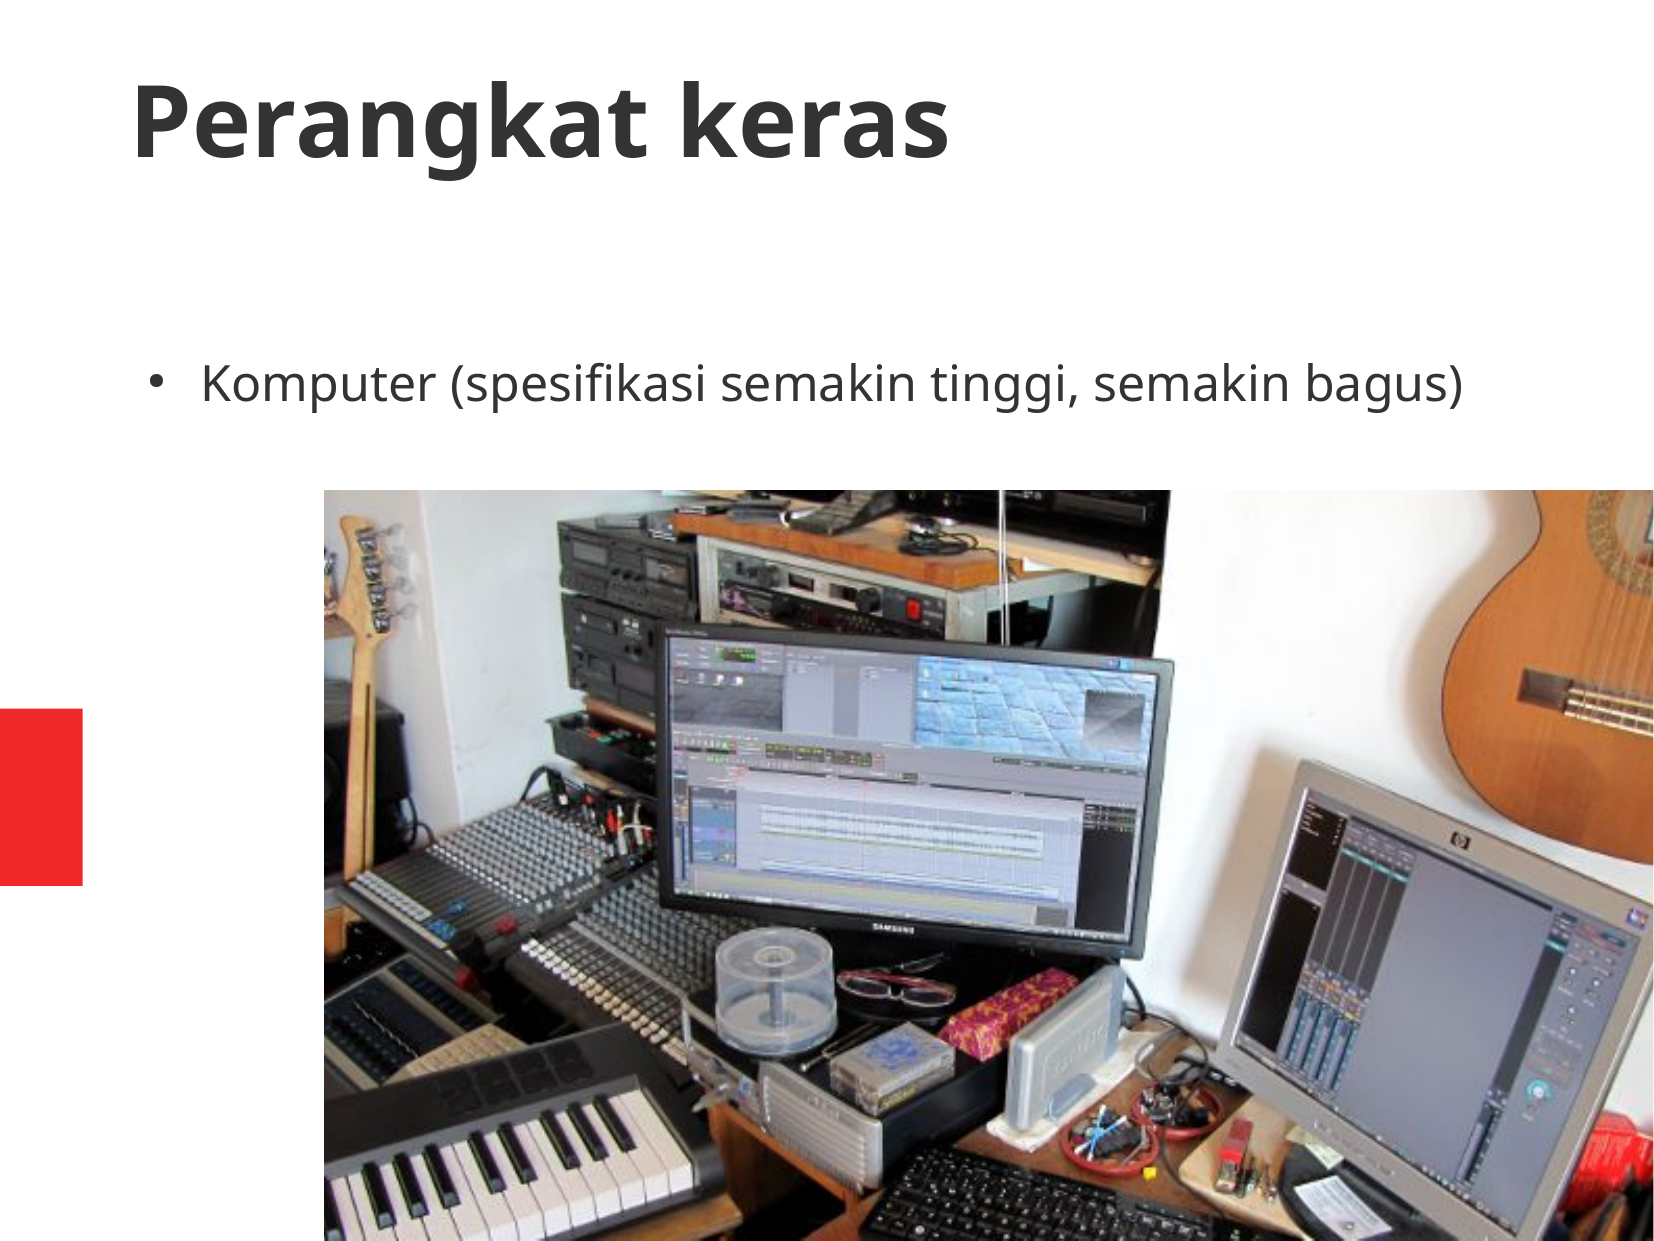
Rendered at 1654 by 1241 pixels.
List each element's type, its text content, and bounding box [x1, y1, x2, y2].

picture [324, 490, 1654, 1241]
list Komputer (spesifikasi semakin tinggi, semakin bagus) [129, 348, 1536, 1068]
title Perangkat keras [129, 0, 1536, 237]
